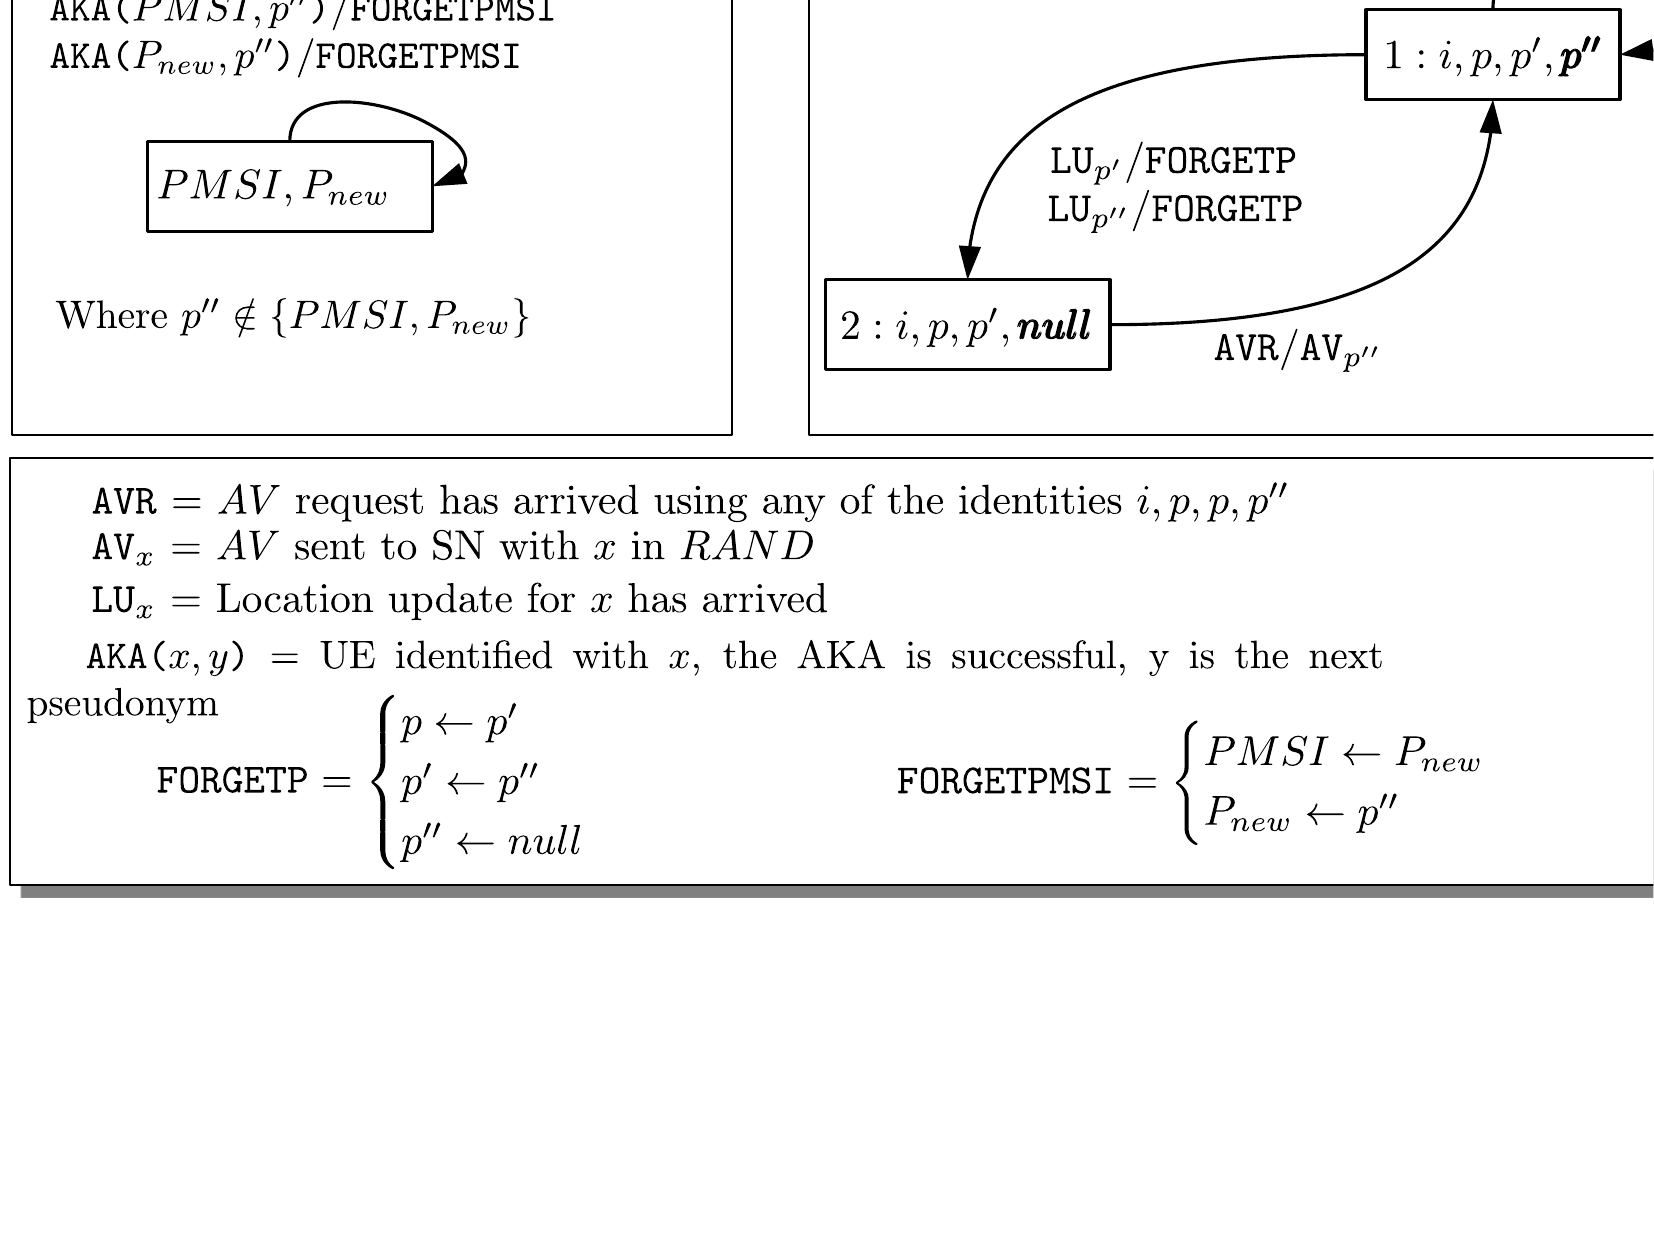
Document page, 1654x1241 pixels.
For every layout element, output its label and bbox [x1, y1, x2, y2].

text_box [49, 38, 522, 78]
text_box [1213, 328, 1379, 372]
text_box [1047, 189, 1304, 233]
text_box [9, 458, 1654, 886]
text_box [825, 279, 1111, 370]
text_box [1050, 141, 1297, 185]
text_box [55, 298, 532, 338]
text_box [49, 0, 557, 31]
text_box [147, 141, 433, 232]
text_box [1365, 9, 1621, 100]
